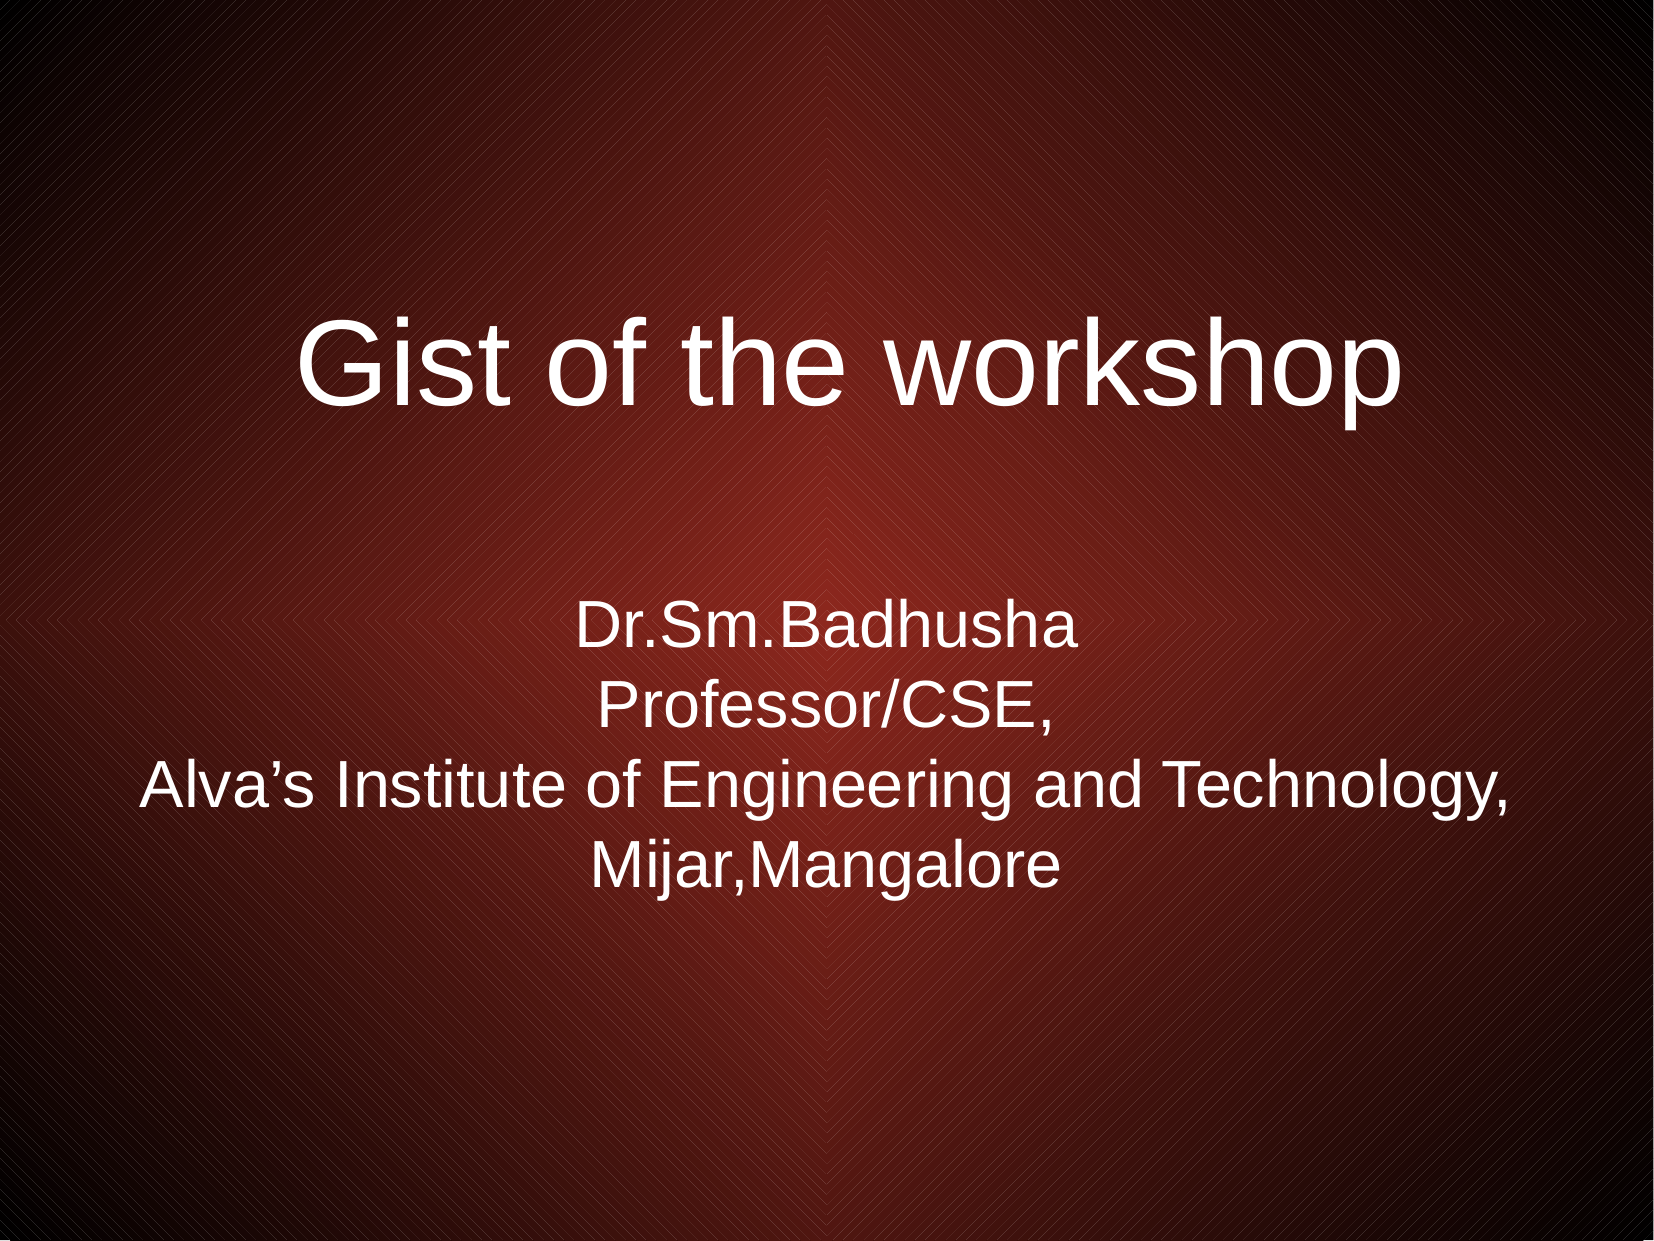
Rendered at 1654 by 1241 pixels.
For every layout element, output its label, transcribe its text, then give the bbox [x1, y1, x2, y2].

text_box Dr.Sm.Badhusha Professor/CSE, Alva’s Institute of Engineering and Technology, Mijar,Mangalore [82, 519, 1571, 1122]
text_box Gist of the workshop [106, 129, 1595, 539]
